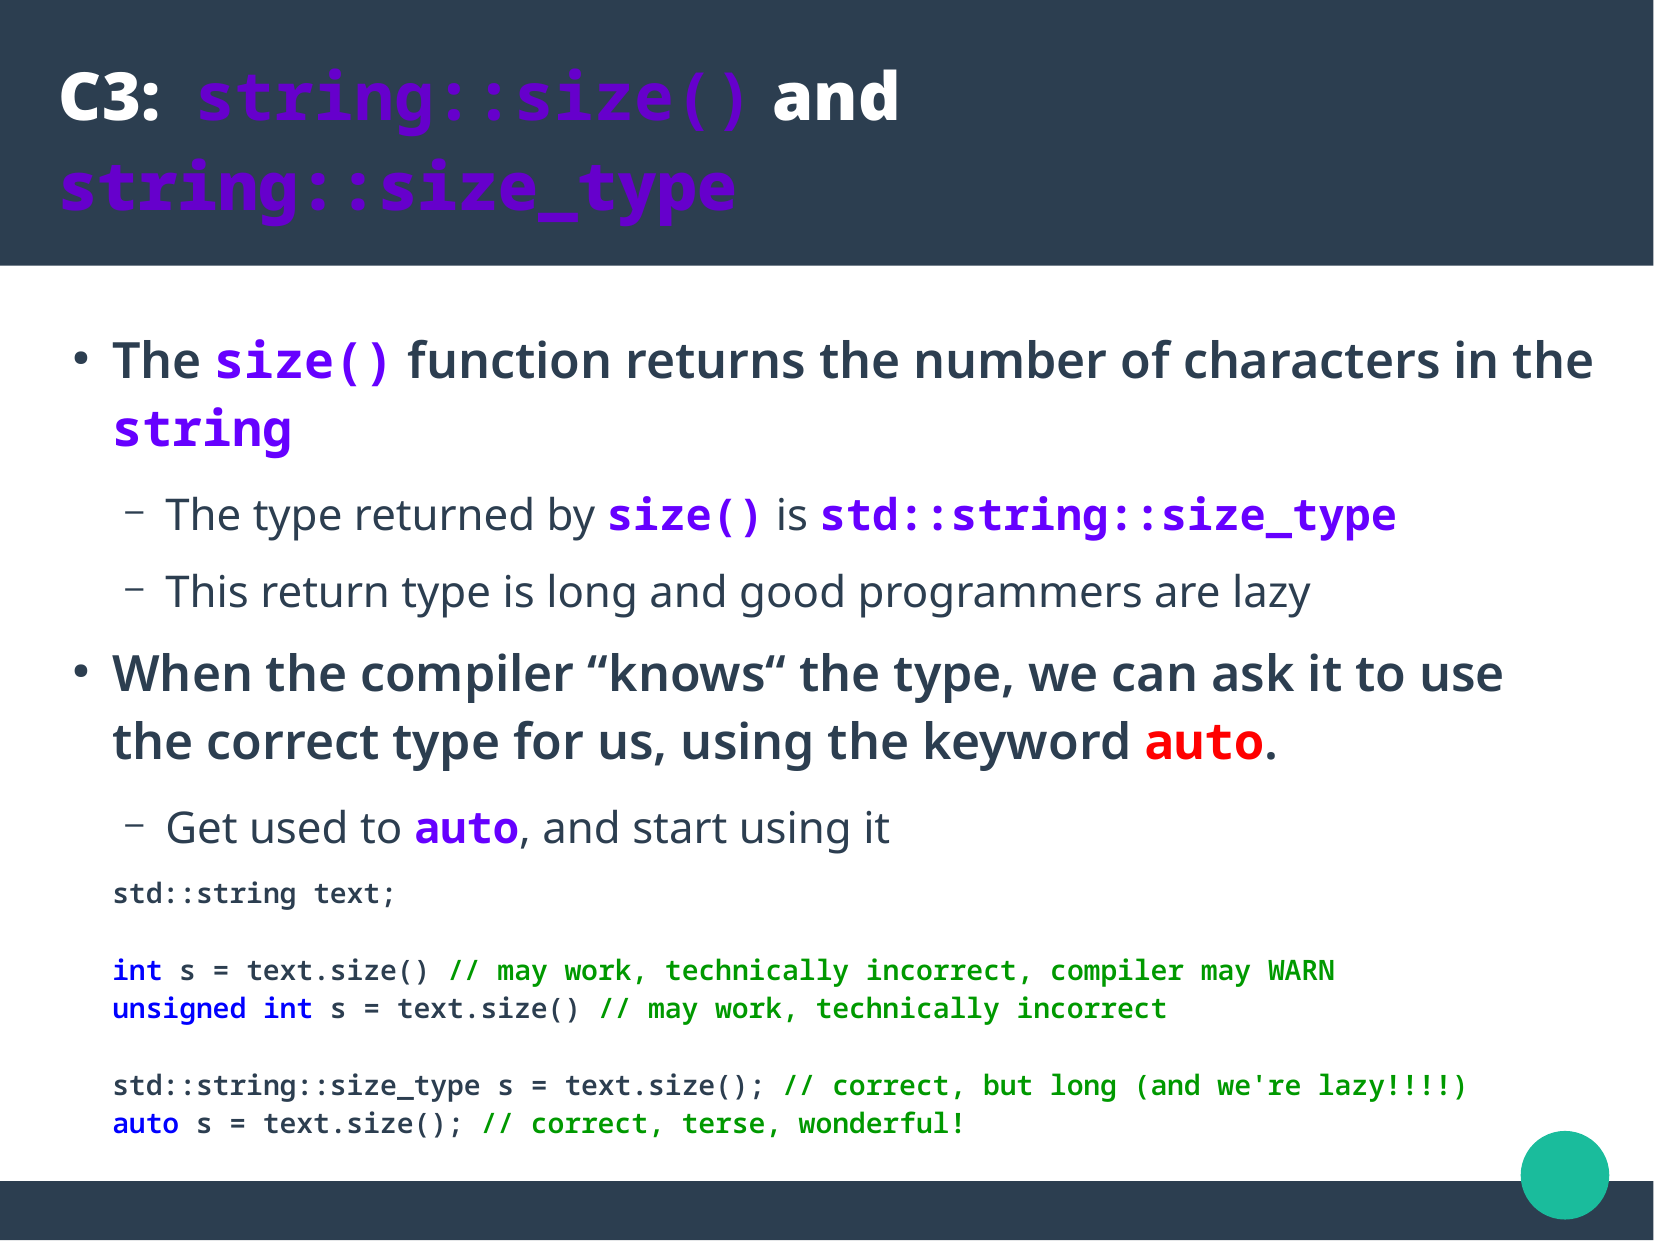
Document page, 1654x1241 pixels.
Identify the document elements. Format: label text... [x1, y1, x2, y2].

title C3: string::size() and string::size_type [59, 49, 1595, 207]
list The size() function returns the number of characters in the string The type returned by size() is std::string::size_type This return type is long and good programmers are lazy When the compiler “knows“ the type, we can ask it to use the correct type for us, using the keyword auto. Get used to auto, and start using it std::string text; int s = text.size() // may work, technically incorrect, compiler may WARN unsigned int s = text.size() // may work, technically incorrect std::string::size_type s = text.size(); // correct, but long (and we're lazy!!!!) auto s = text.size(); // correct, terse, wonderful! [59, 324, 1595, 1152]
